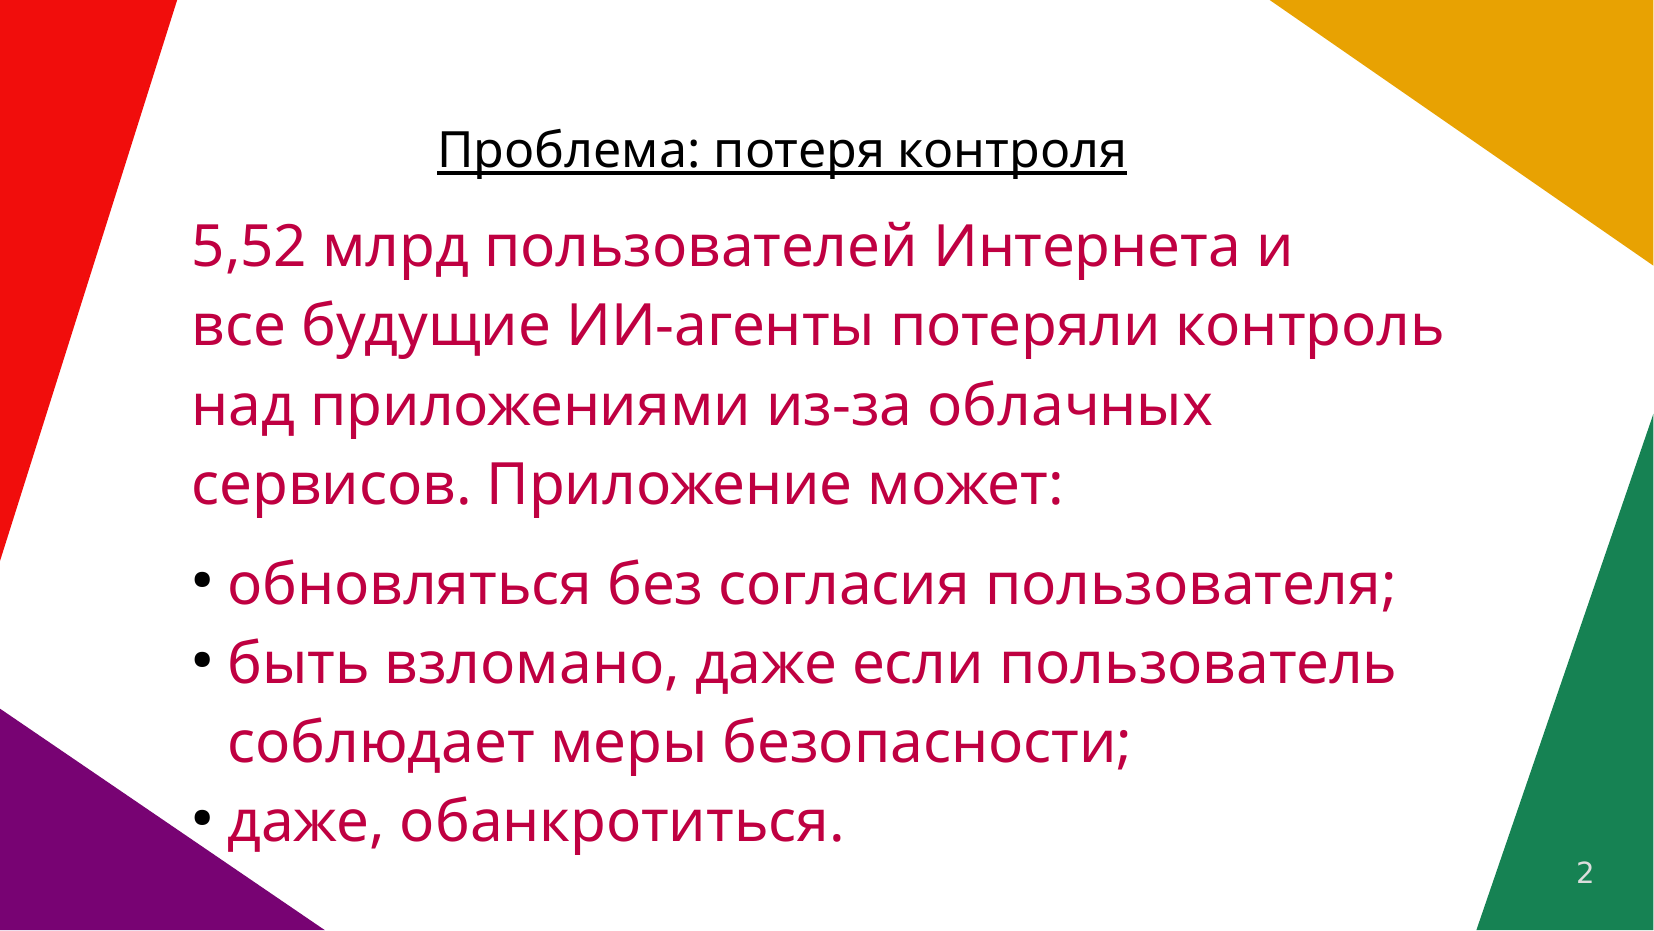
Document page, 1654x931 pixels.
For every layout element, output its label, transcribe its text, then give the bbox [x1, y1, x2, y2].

text_box 5,52 млрд пользователей Интернета и все будущие ИИ-агенты потеряли контроль над приложениями из-за облачных сервисов. Приложение может: обновляться без согласия пользователя; быть взломано, даже если пользователь соблюдает меры безопасности; даже, обанкротиться. [177, 265, 1506, 798]
text_box Проблема: потеря контроля [383, 59, 1182, 237]
